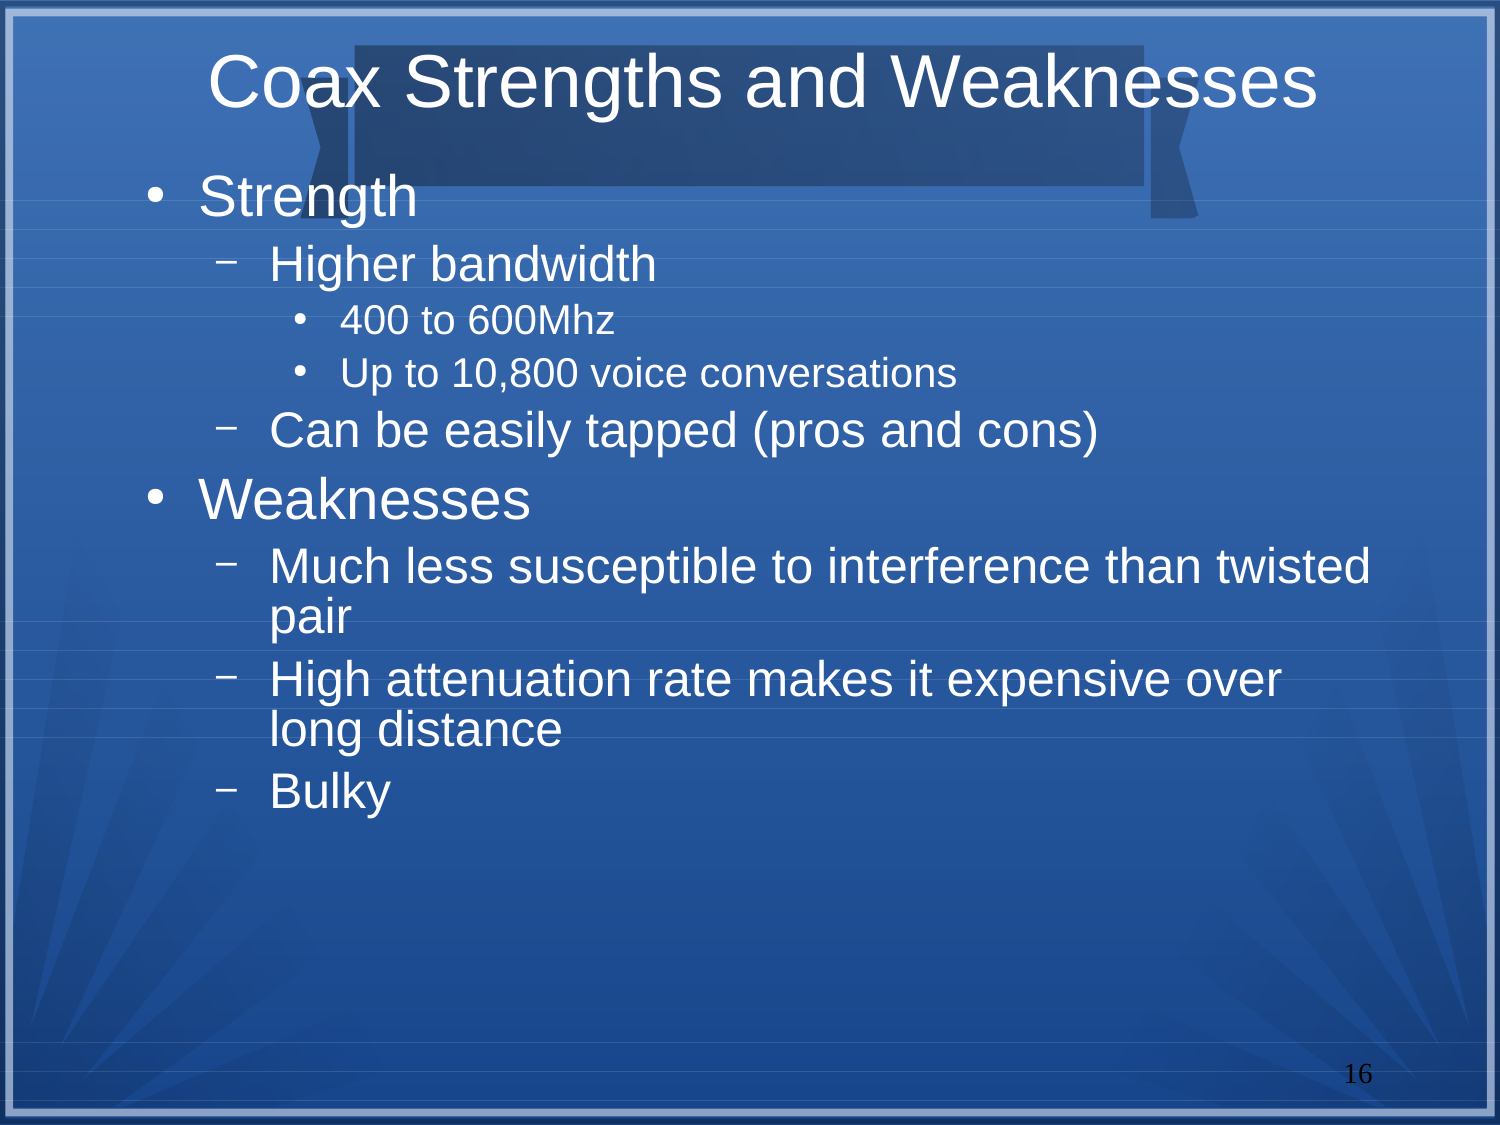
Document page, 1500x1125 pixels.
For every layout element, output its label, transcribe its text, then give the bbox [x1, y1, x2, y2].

list Strength Higher bandwidth 400 to 600Mhz Up to 10,800 voice conversations Can be easily tapped (pros and cons) Weaknesses Much less susceptible to interference than twisted pair High attenuation rate makes it expensive over long distance Bulky [112, 162, 1388, 1025]
title Coax Strengths and Weaknesses [112, 0, 1388, 162]
text_box 47 [1074, 1050, 1388, 1125]
